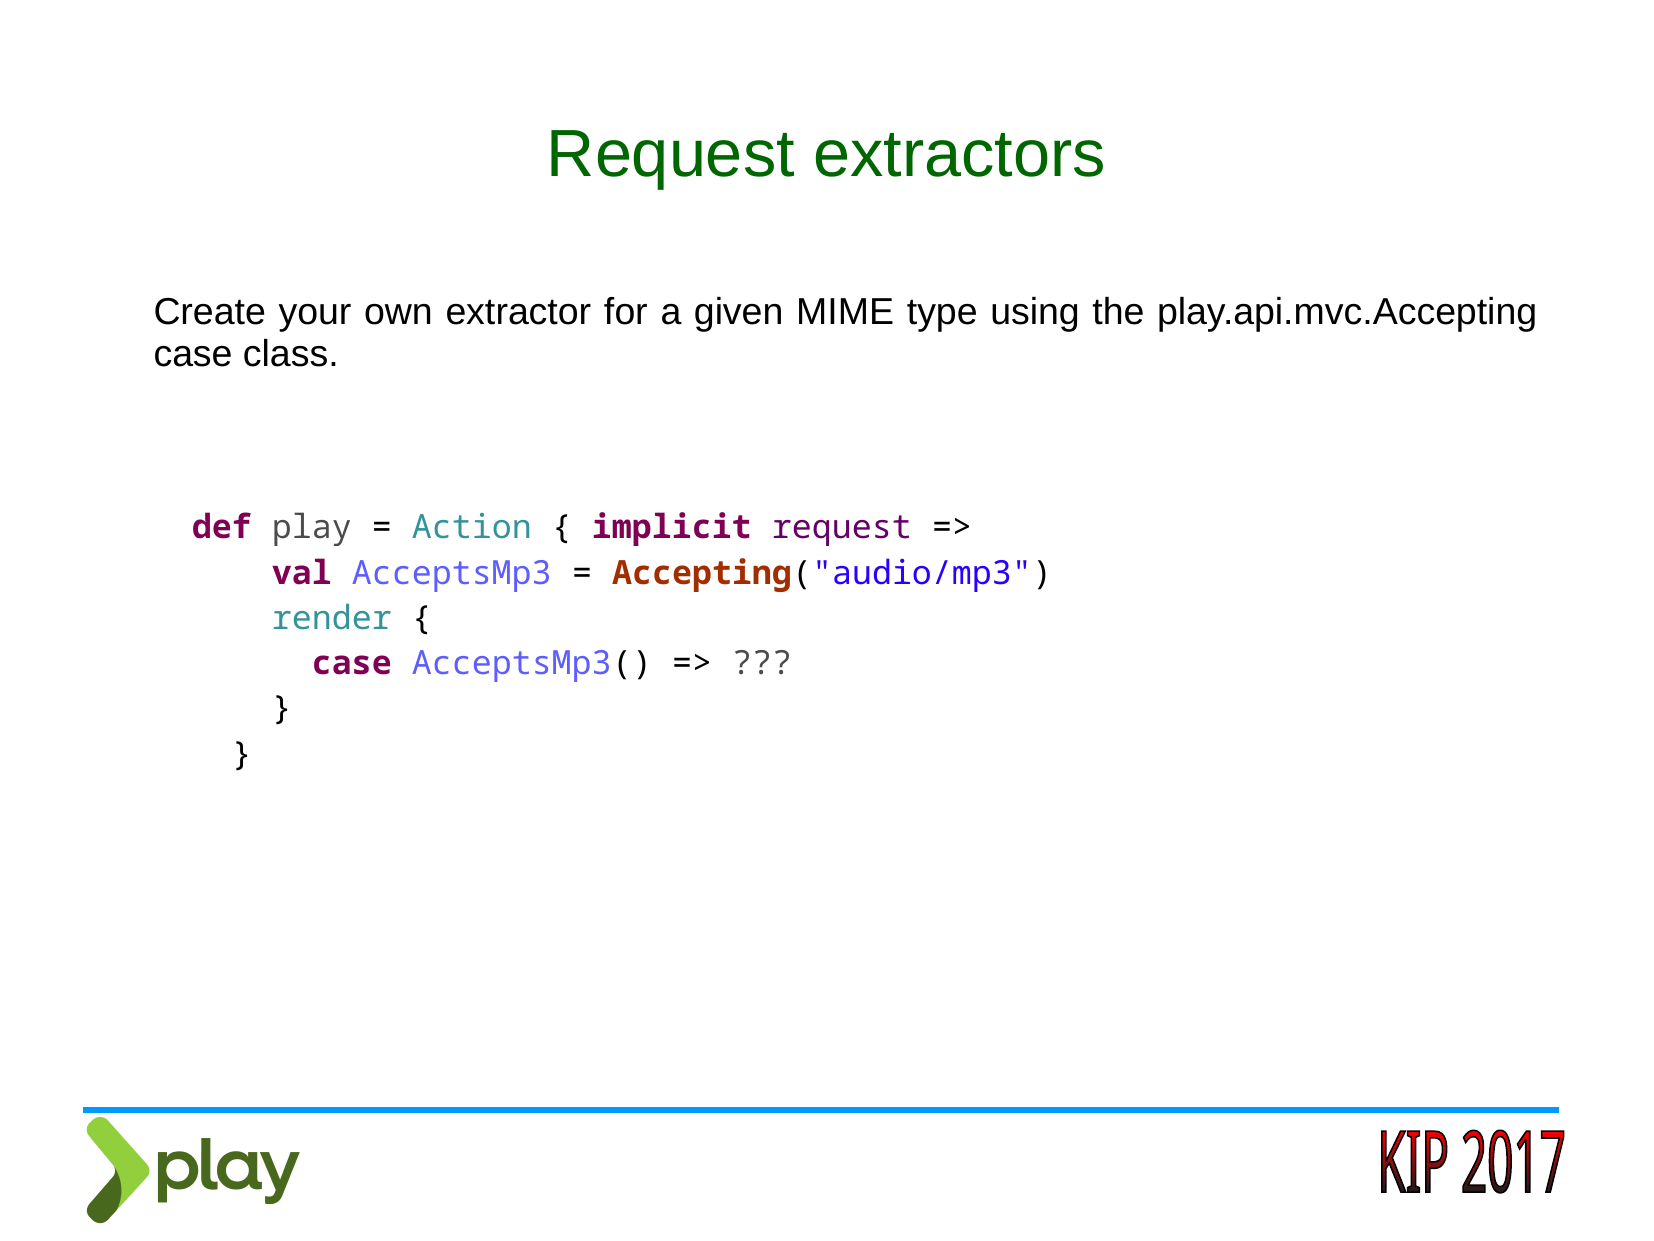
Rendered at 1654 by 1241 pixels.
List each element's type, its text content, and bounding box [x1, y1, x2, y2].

list Create your own extractor for a given MIME type using the play.api.mvc.Accepting case class. [82, 290, 1538, 1010]
text_box def play = Action { implicit request => val AcceptsMp3 = Accepting("audio/mp3") render { case AcceptsMp3() => ??? } } [177, 496, 1394, 898]
title Request extractors [82, 49, 1571, 257]
picture [73, 1111, 308, 1229]
